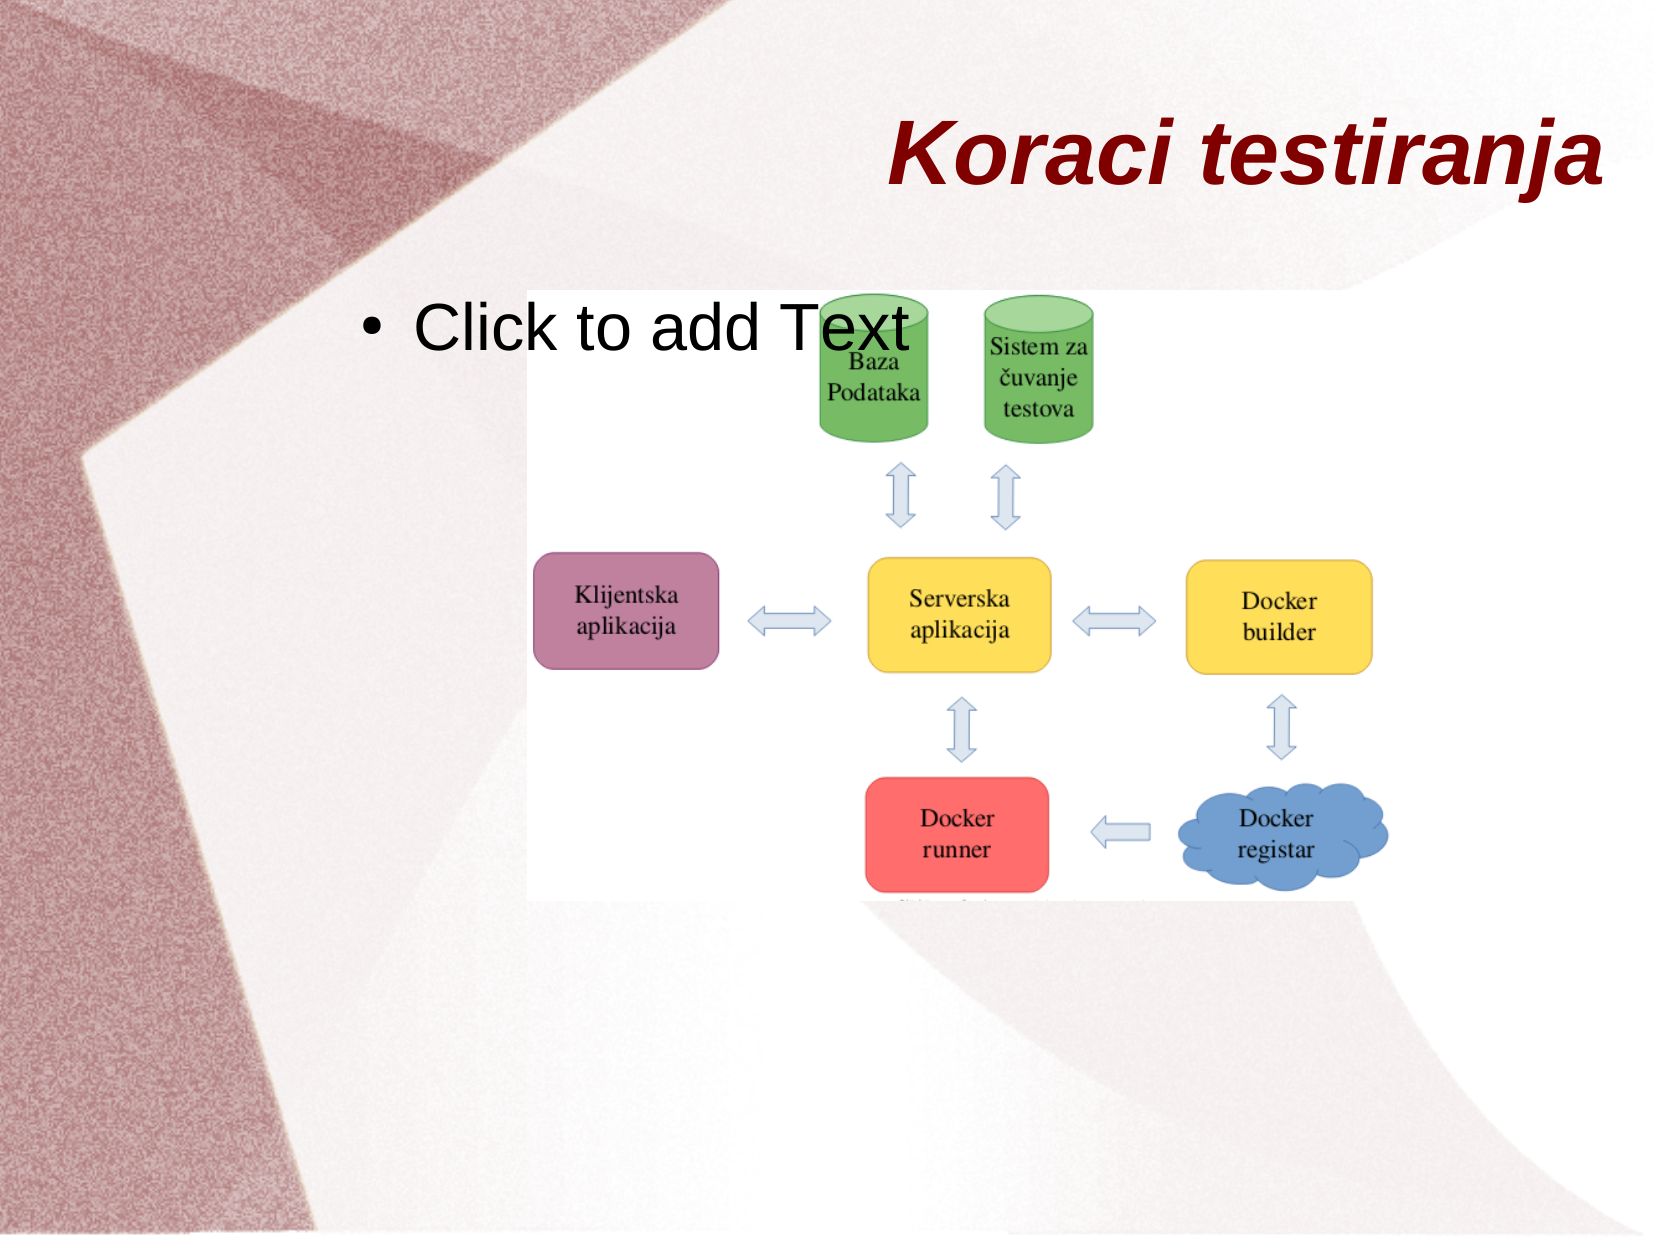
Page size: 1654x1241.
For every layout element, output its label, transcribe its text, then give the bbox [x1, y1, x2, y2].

picture [0, 0, 1654, 1241]
title Koraci testiranja [596, 56, 1607, 250]
list Click to add Text [324, 290, 1601, 901]
